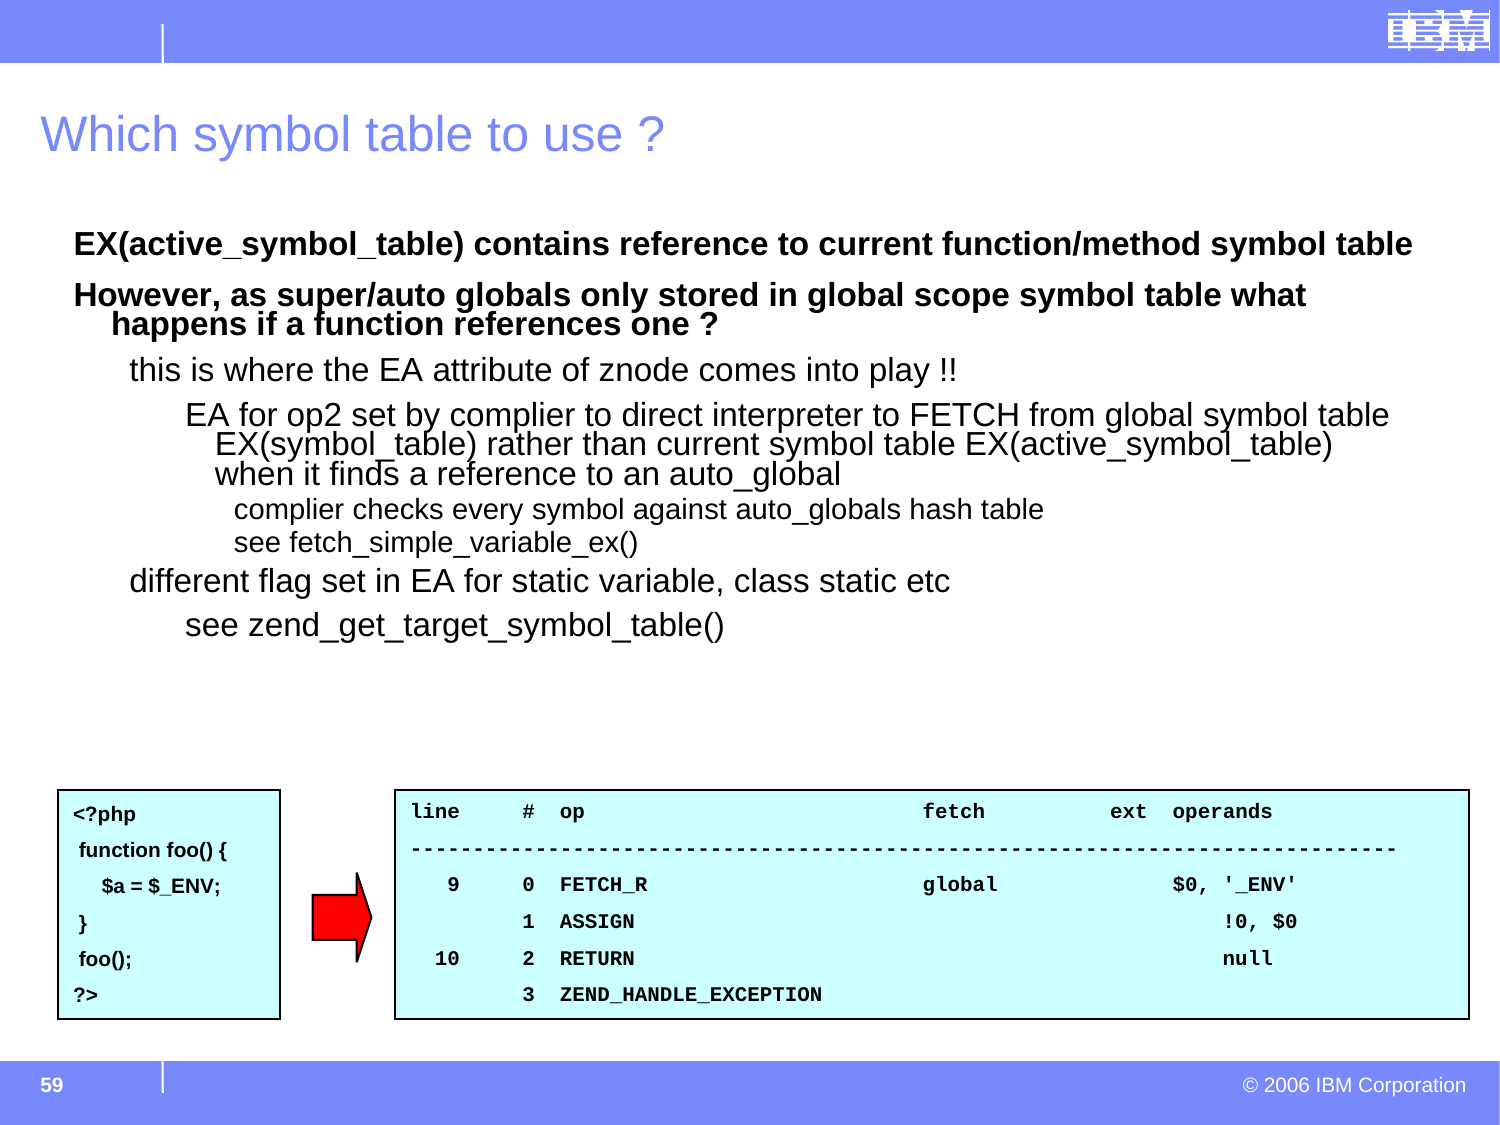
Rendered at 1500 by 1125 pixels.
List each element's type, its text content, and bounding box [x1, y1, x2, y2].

text_box [312, 872, 372, 963]
text_box line # op fetch ext operands ------------------------------------------------------------------------------- 9 0 FETCH_R global $0, '_ENV' 1 ASSIGN !0, $0 10 2 RETURN null 3 ZEND_HANDLE_EXCEPTION [395, 790, 1469, 1019]
title Which symbol table to use ? [25, 61, 1378, 225]
text_box <?php function foo() { $a = $_ENV; } foo(); ?> [58, 790, 280, 1019]
list EX(active_symbol_table) contains reference to current function/method symbol table However, as super/auto globals only stored in global scope symbol table what happens if a function references one ? this is where the EA attribute of znode comes into play !! EA for op2 set by complier to direct interpreter to FETCH from global symbol table EX(symbol_table) rather than current symbol table EX(active_symbol_table) when it finds a reference to an auto_global complier checks every symbol against auto_globals hash table see fetch_simple_variable_ex()‏ different flag set in EA for static variable, class static etc see zend_get_target_symbol_table() [58, 224, 1438, 809]
